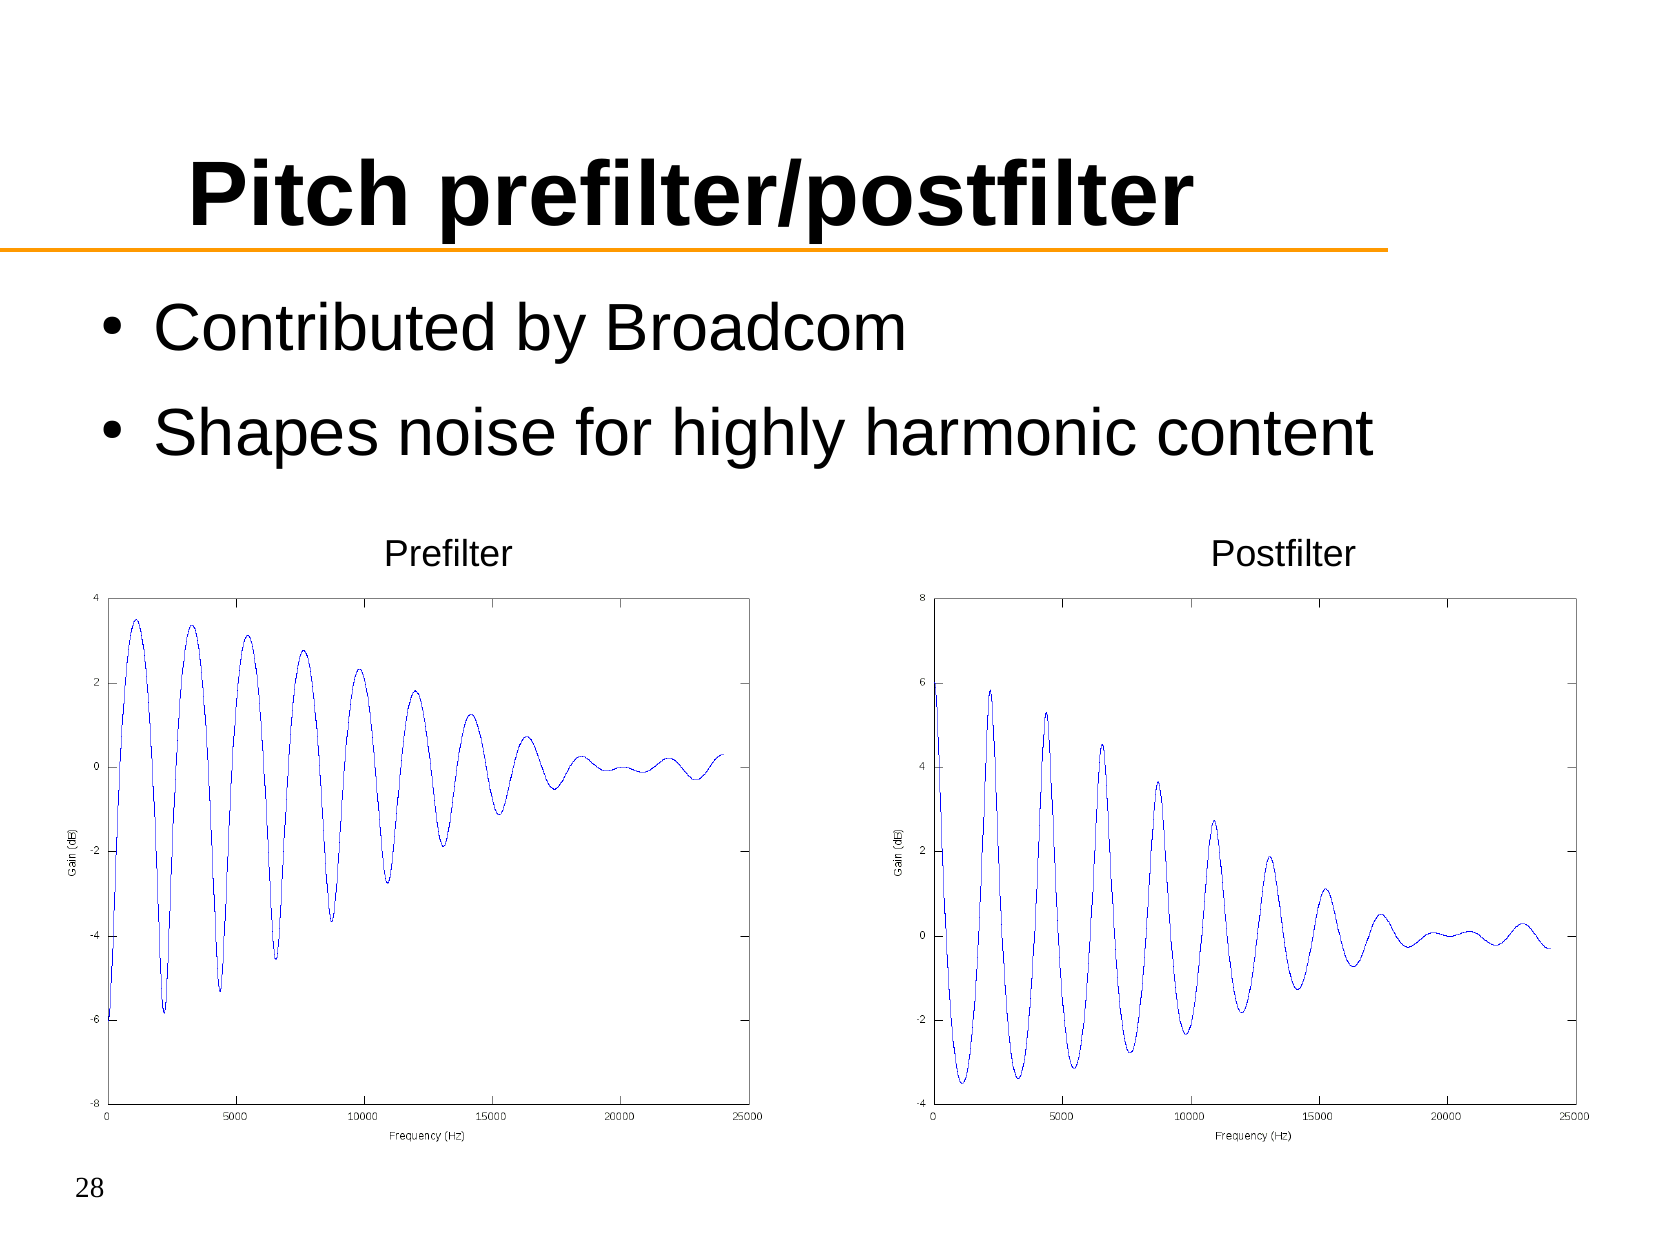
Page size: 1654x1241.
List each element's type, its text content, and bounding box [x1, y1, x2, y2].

text_box Postfilter [1195, 525, 1372, 582]
picture [0, 552, 1654, 1173]
text_box Prefilter [369, 525, 528, 582]
list Contributed by Broadcom Shapes noise for highly harmonic content [82, 290, 1571, 552]
title Pitch prefilter/postfilter [187, 37, 1571, 245]
